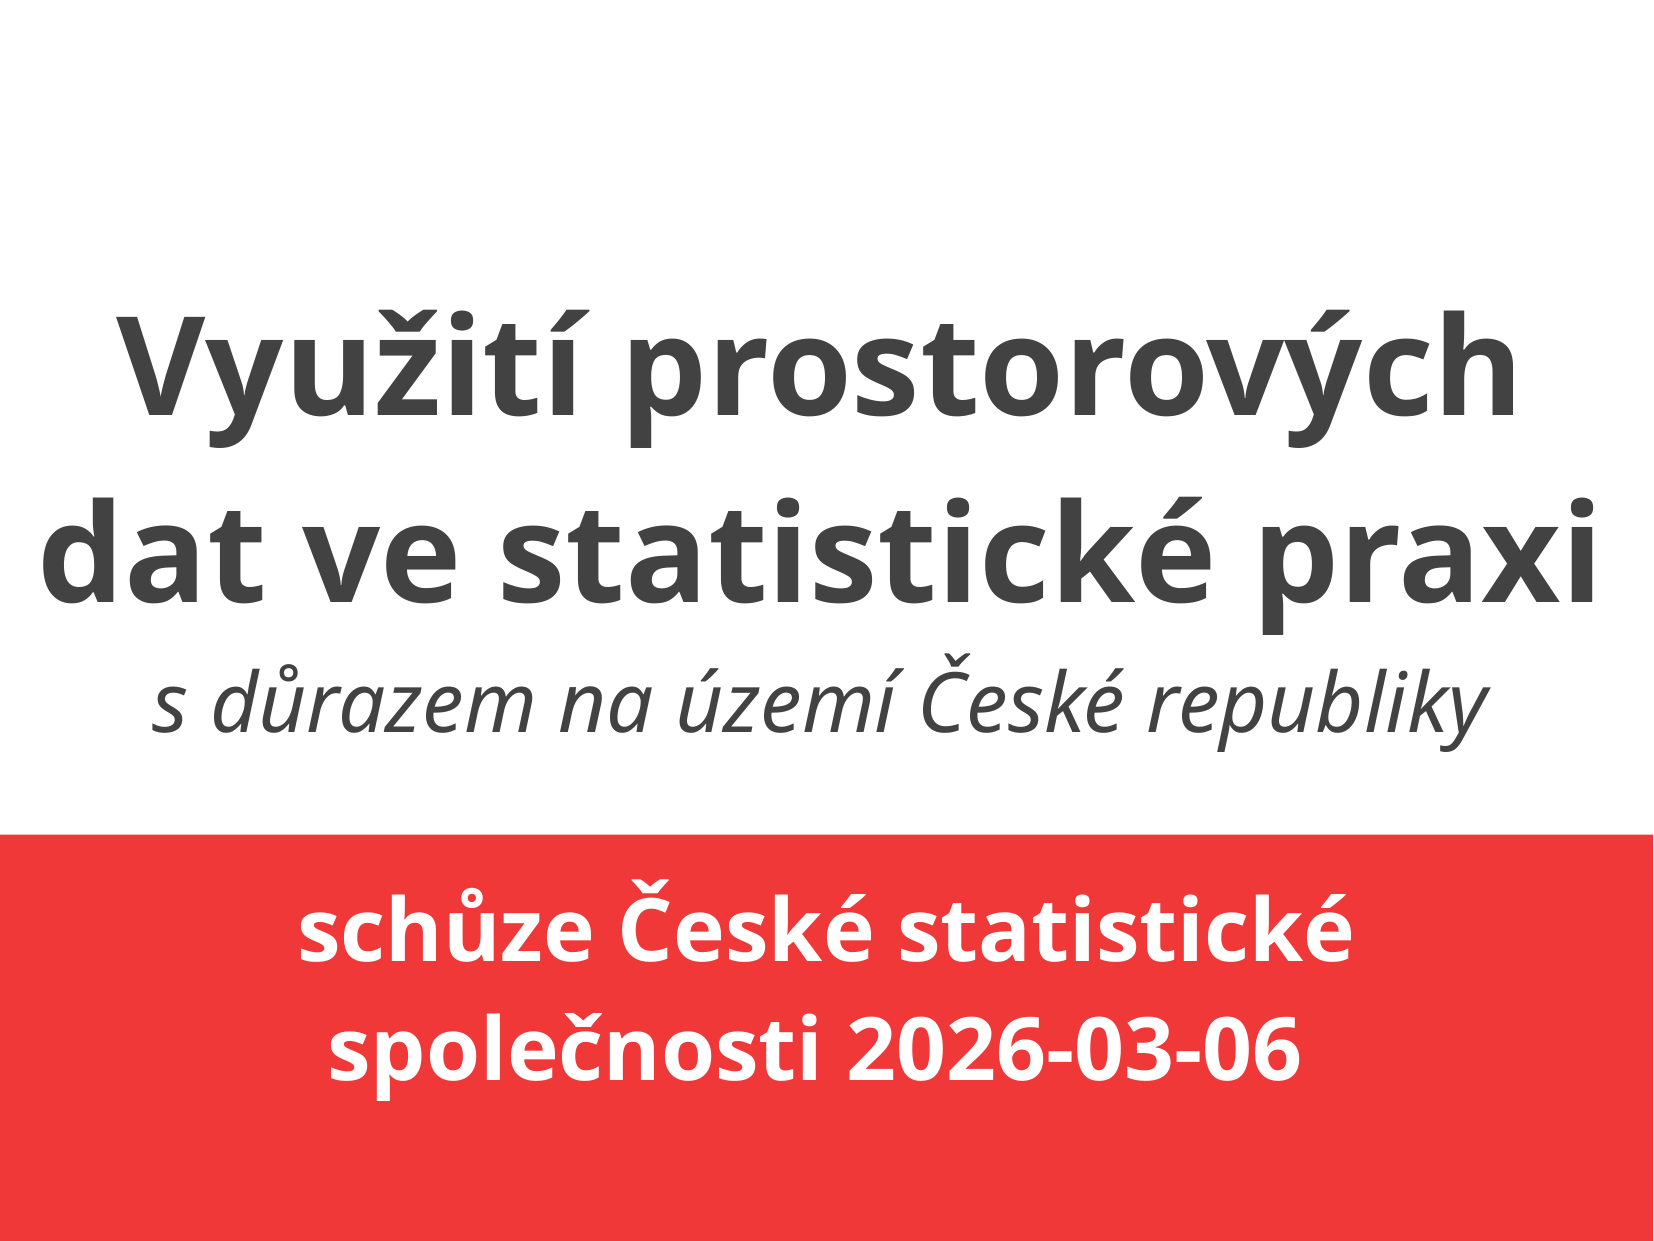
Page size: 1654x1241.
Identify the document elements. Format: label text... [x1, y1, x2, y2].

subtitle schůze České statistické společnosti 2026-03-06 [82, 884, 1571, 1090]
title Využití prostorových dat ve statistické praxi s důrazem na území České republiky [0, 248, 1642, 778]
